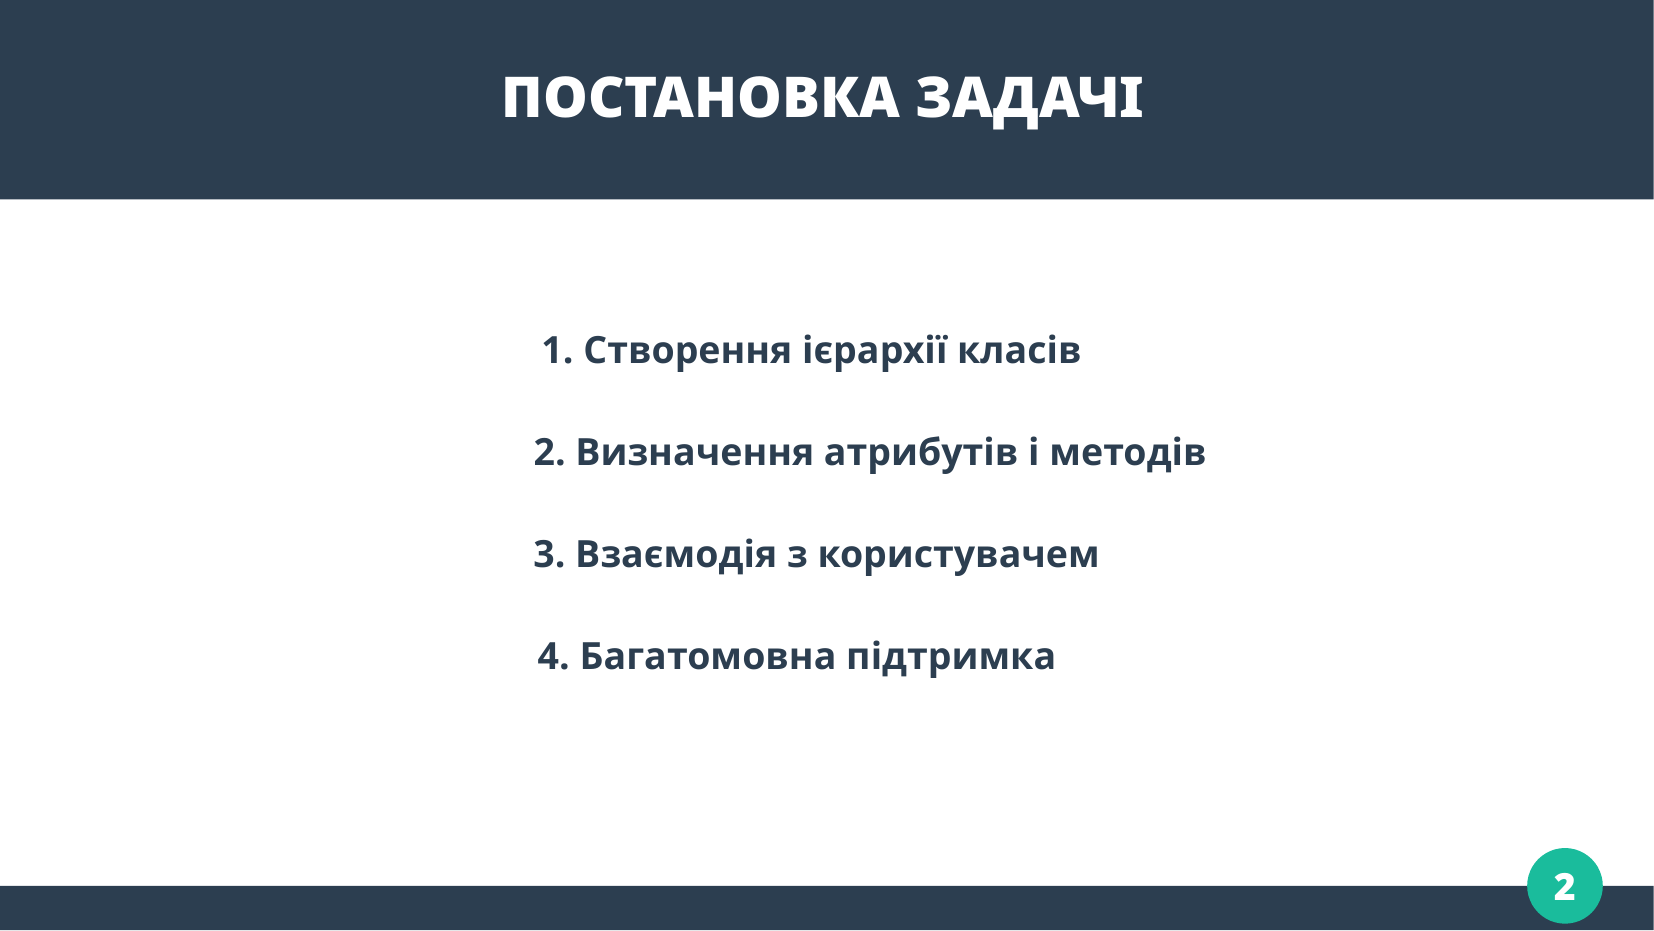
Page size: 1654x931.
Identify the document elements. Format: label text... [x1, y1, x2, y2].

text_box 1. Створення ієрархії класів 2. Визначення атрибутів і методів 3. Взаємодія з користувачем 4. Багатомовна підтримка [88, 316, 1506, 688]
title ПОСТАНОВКА ЗАДАЧІ [59, 37, 1595, 156]
